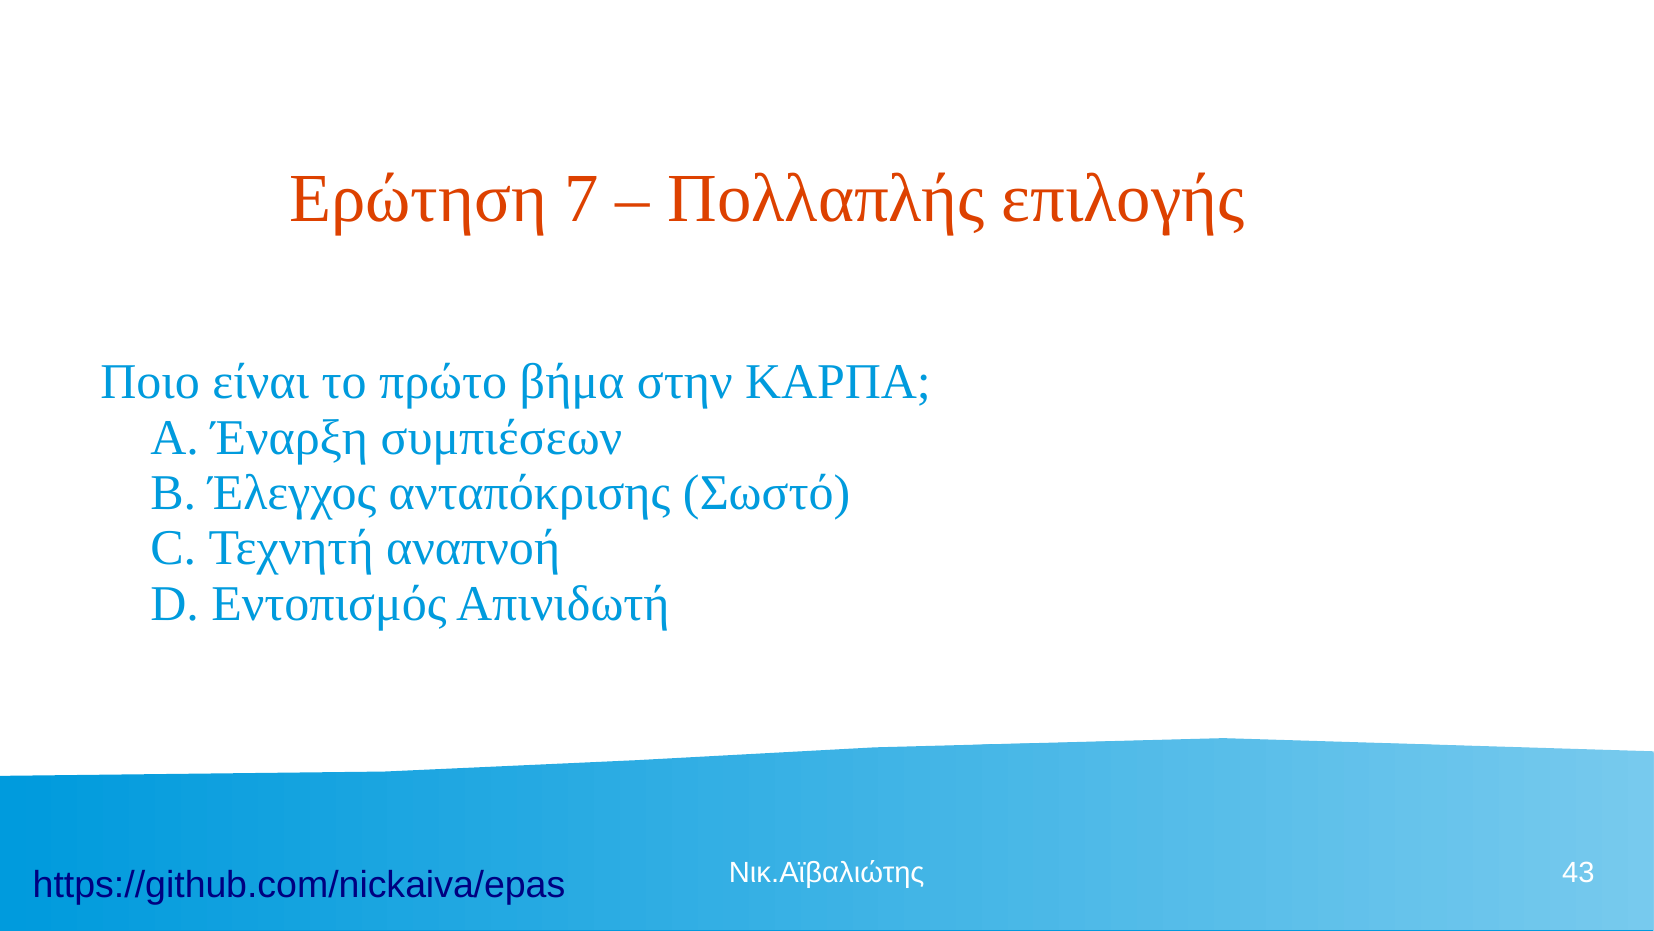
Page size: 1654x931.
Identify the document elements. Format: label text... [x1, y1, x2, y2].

title Ερώτηση 7 – Πολλαπλής επιλογής [29, 147, 1506, 325]
list Ποιο είναι το πρώτο βήμα στην ΚΑΡΠΑ; A. Έναρξη συμπιέσεων B. Έλεγχος ανταπόκρισης (Σωστό) C. Τεχνητή αναπνοή D. Εντοπισμός Απινιδωτή [29, 354, 1565, 709]
